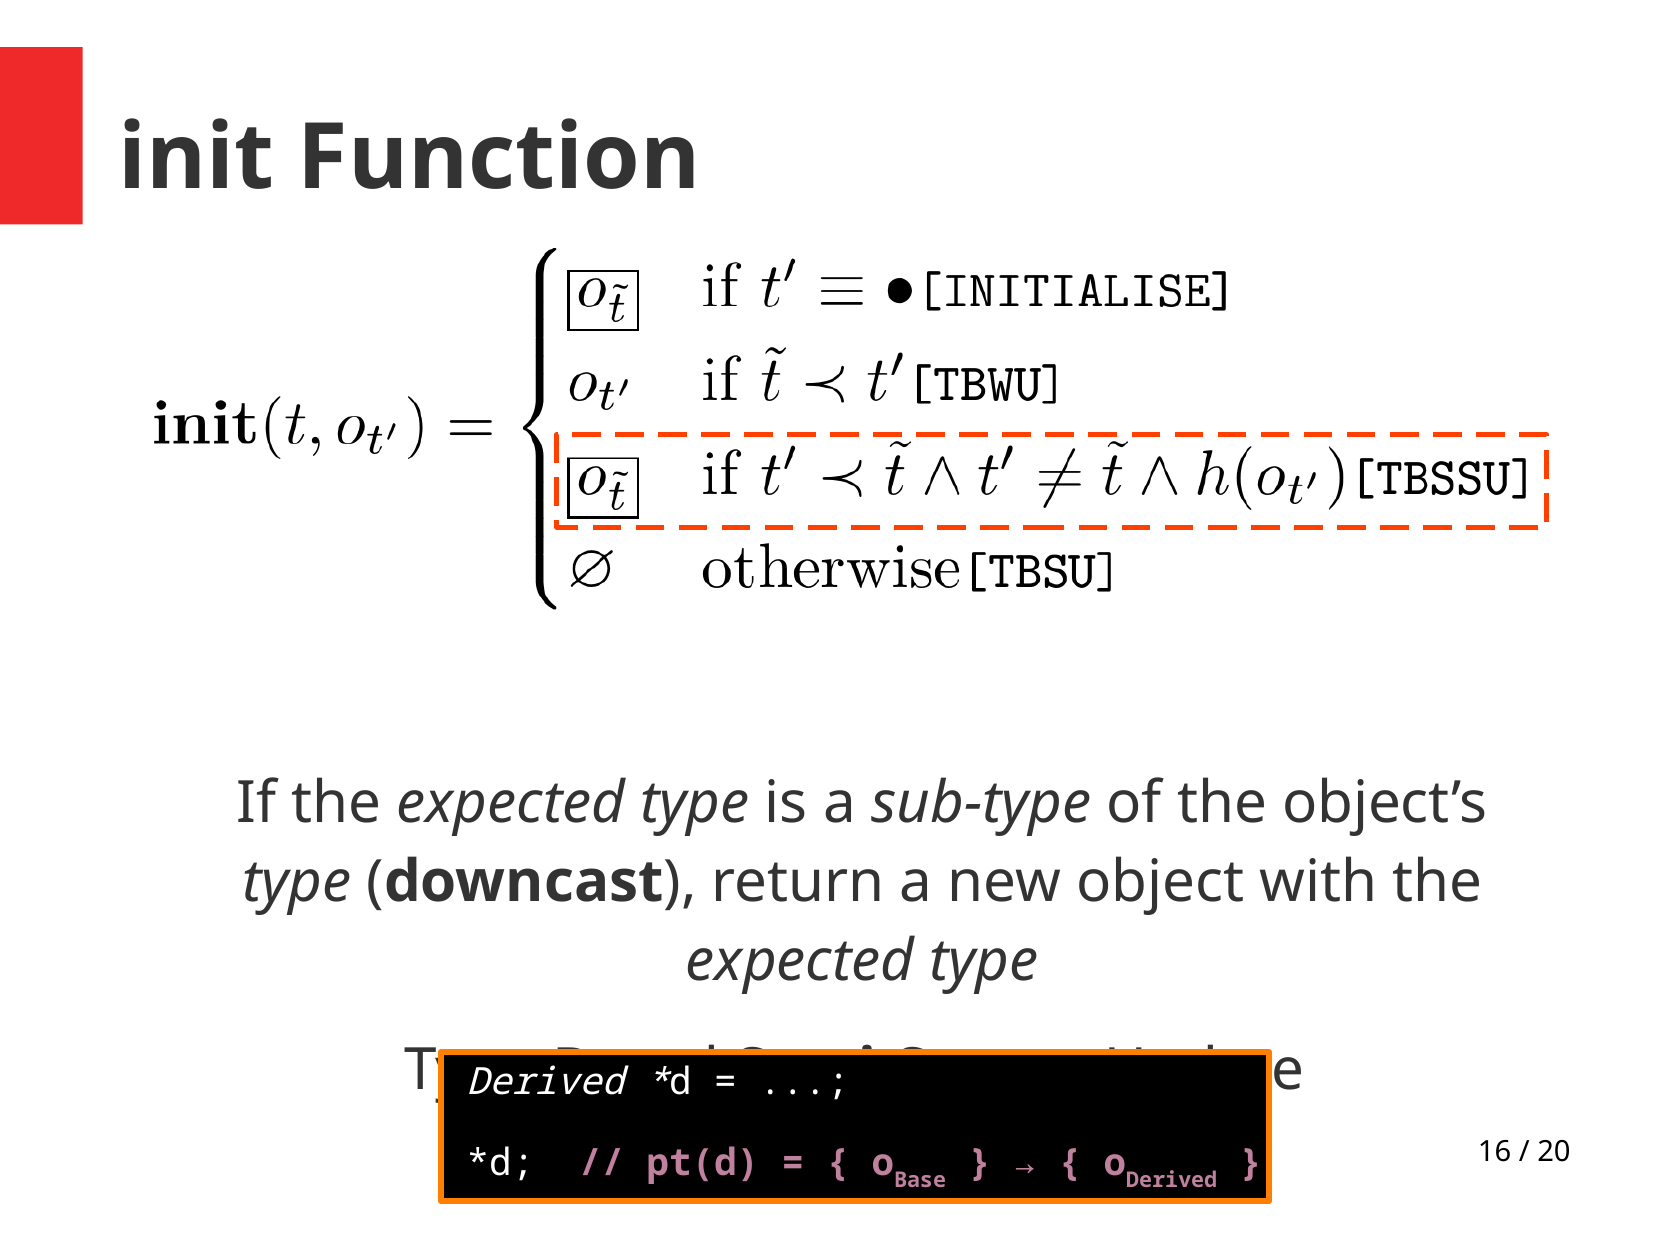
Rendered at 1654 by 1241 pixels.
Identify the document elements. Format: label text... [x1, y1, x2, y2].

title init Function [118, 49, 1571, 257]
picture [118, 236, 1536, 638]
list If the expected type is a sub-type of the object’s type (downcast), return a new object with the expected type Type-Based Semi-Strong Update [118, 759, 1536, 1074]
list Derived *d = ...; *d; // pt(d) = { oBase } → { oDerived } [441, 1051, 1270, 1201]
